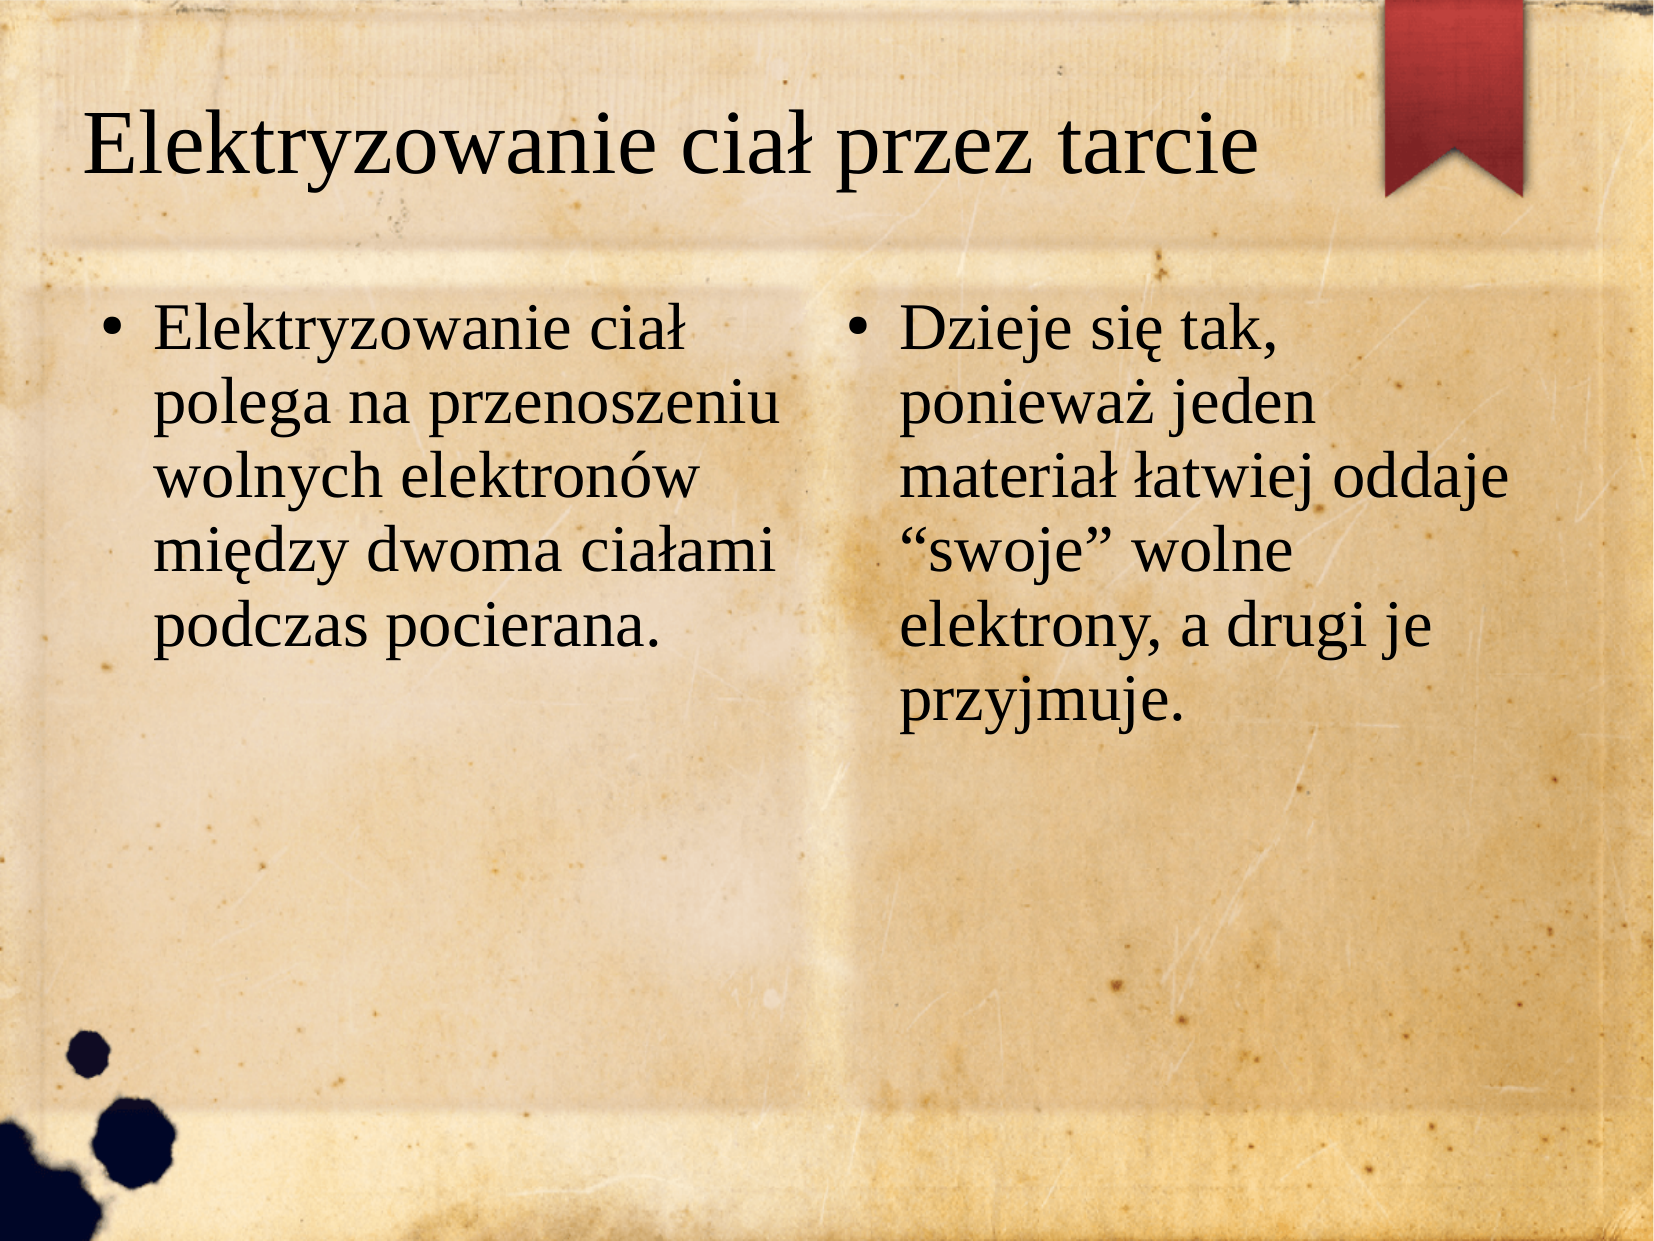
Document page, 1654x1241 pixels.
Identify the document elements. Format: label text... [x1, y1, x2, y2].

title Elektryzowanie ciał przez tarcie [82, 49, 1347, 237]
list Elektryzowanie ciał polega na przenoszeniu wolnych elektronów między dwoma ciałami podczas pocierana. [82, 290, 793, 1010]
picture [0, 0, 1654, 1241]
list Dzieje się tak, ponieważ jeden materiał łatwiej oddaje “swoje” wolne elektrony, a drugi je przyjmuje. [828, 290, 1539, 1010]
